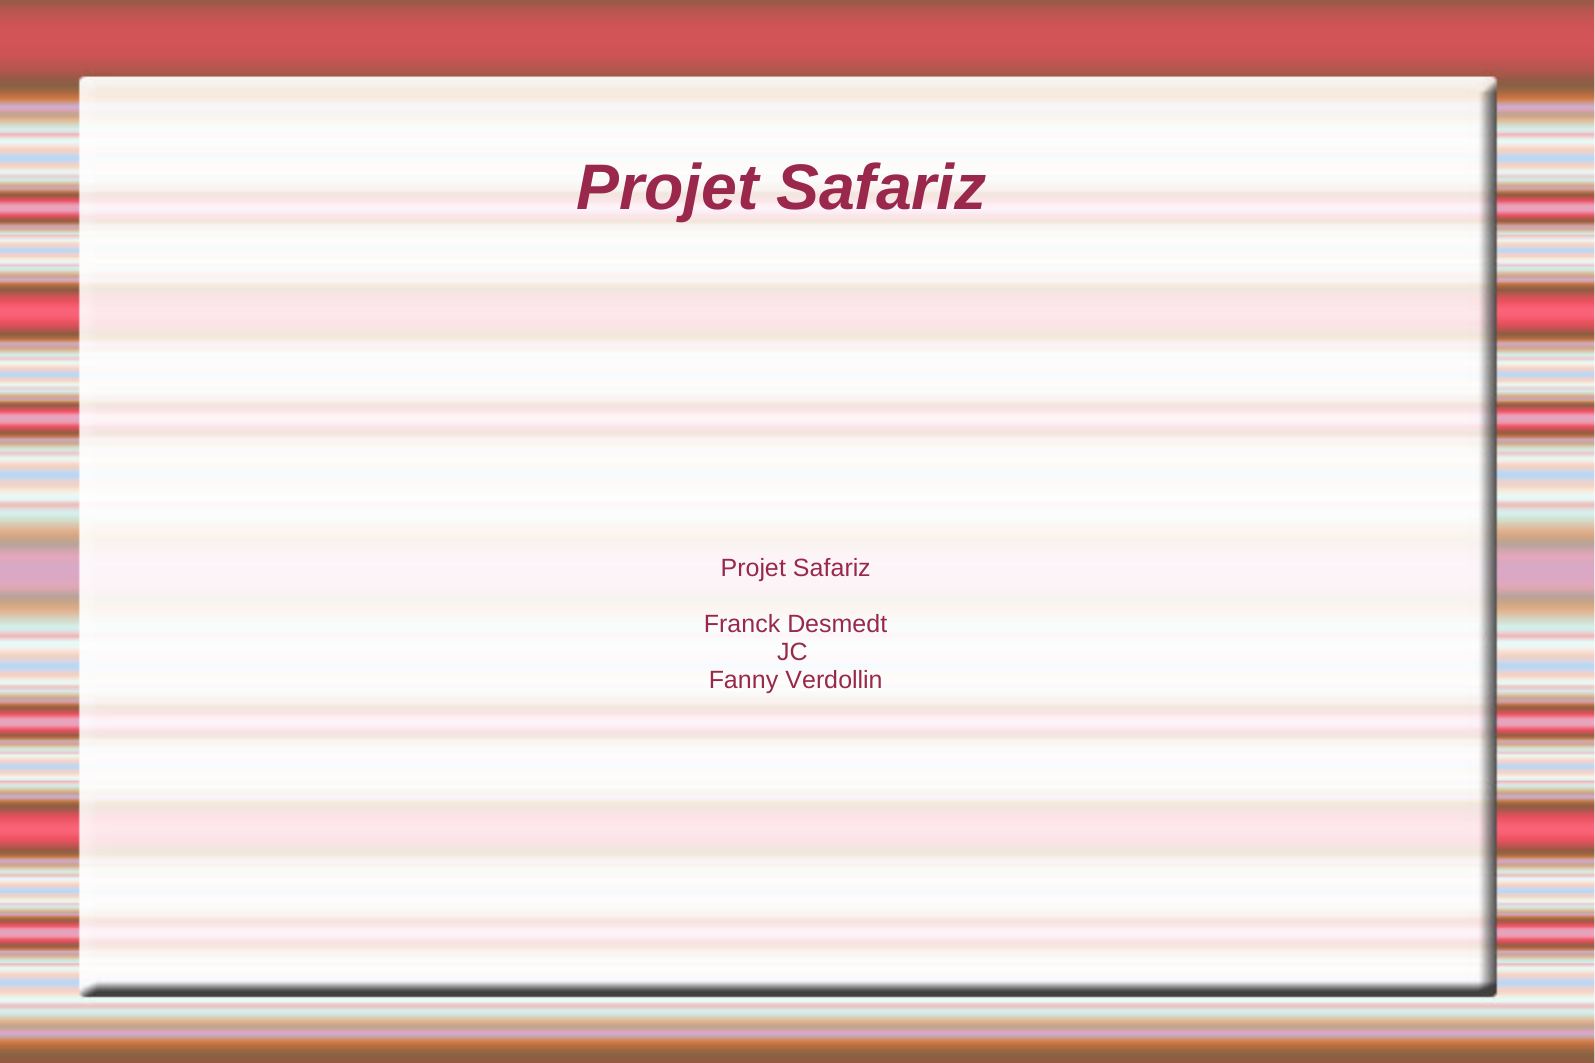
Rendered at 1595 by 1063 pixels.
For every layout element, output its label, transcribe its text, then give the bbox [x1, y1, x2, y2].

title Projet Safariz [85, 98, 1479, 276]
picture [0, 0, 1595, 1063]
subtitle Projet Safariz Franck Desmedt JC Fanny Verdollin [130, 300, 1462, 971]
